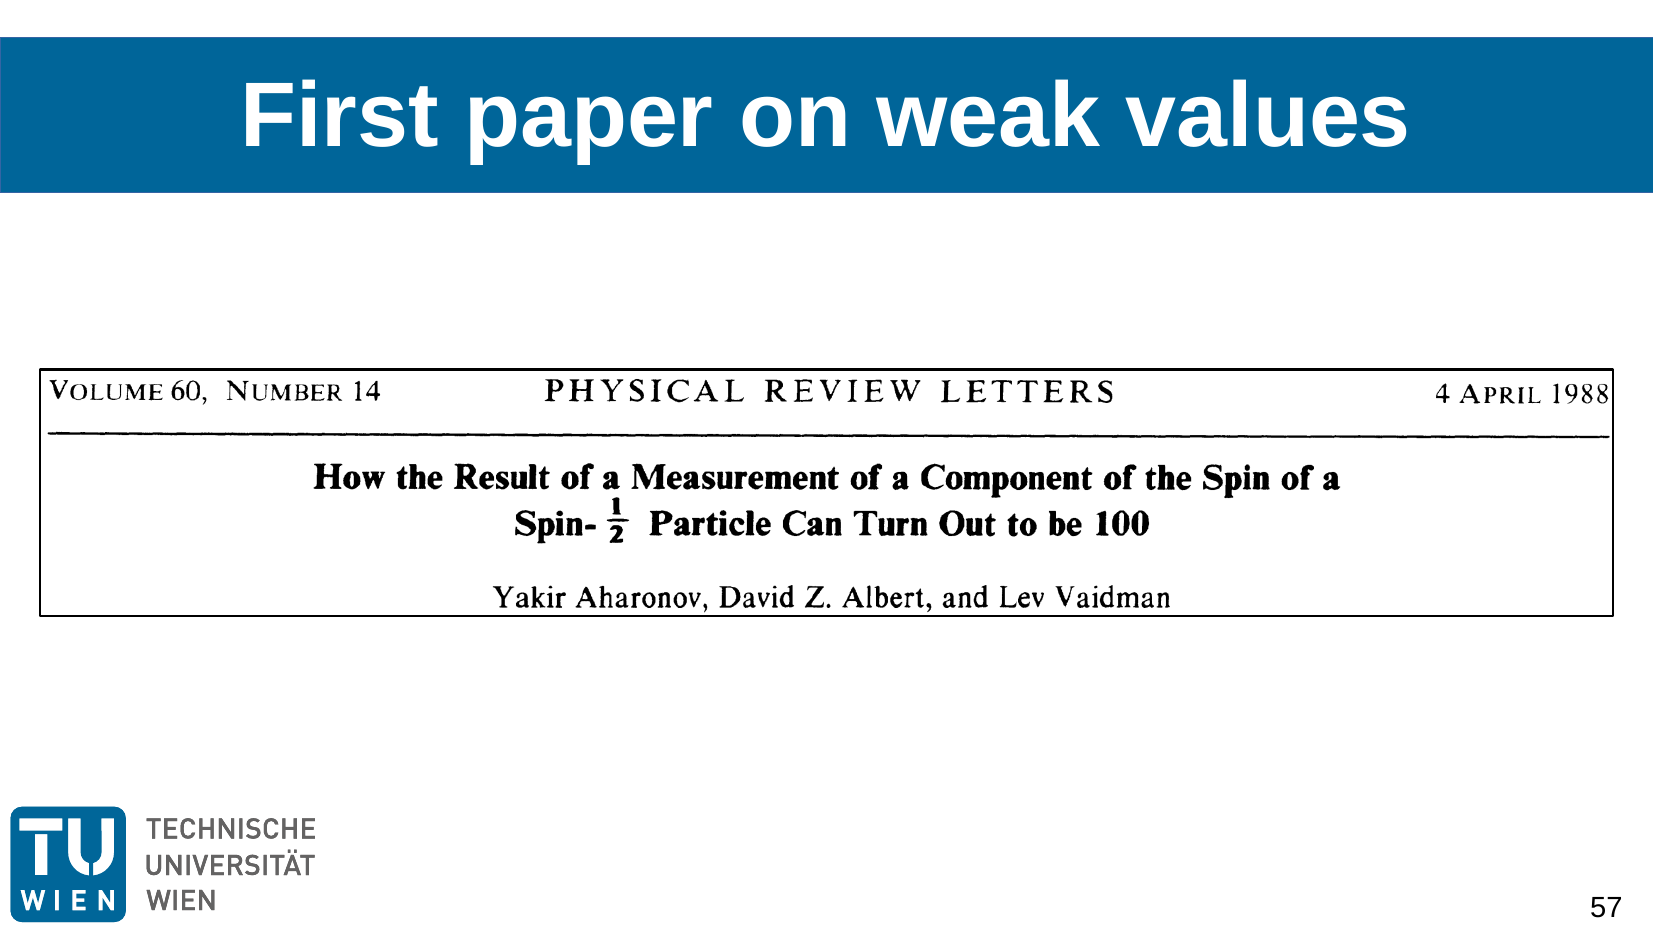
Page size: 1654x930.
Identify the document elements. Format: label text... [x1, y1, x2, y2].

title First paper on weak values [0, 37, 1653, 193]
picture [40, 370, 1613, 616]
